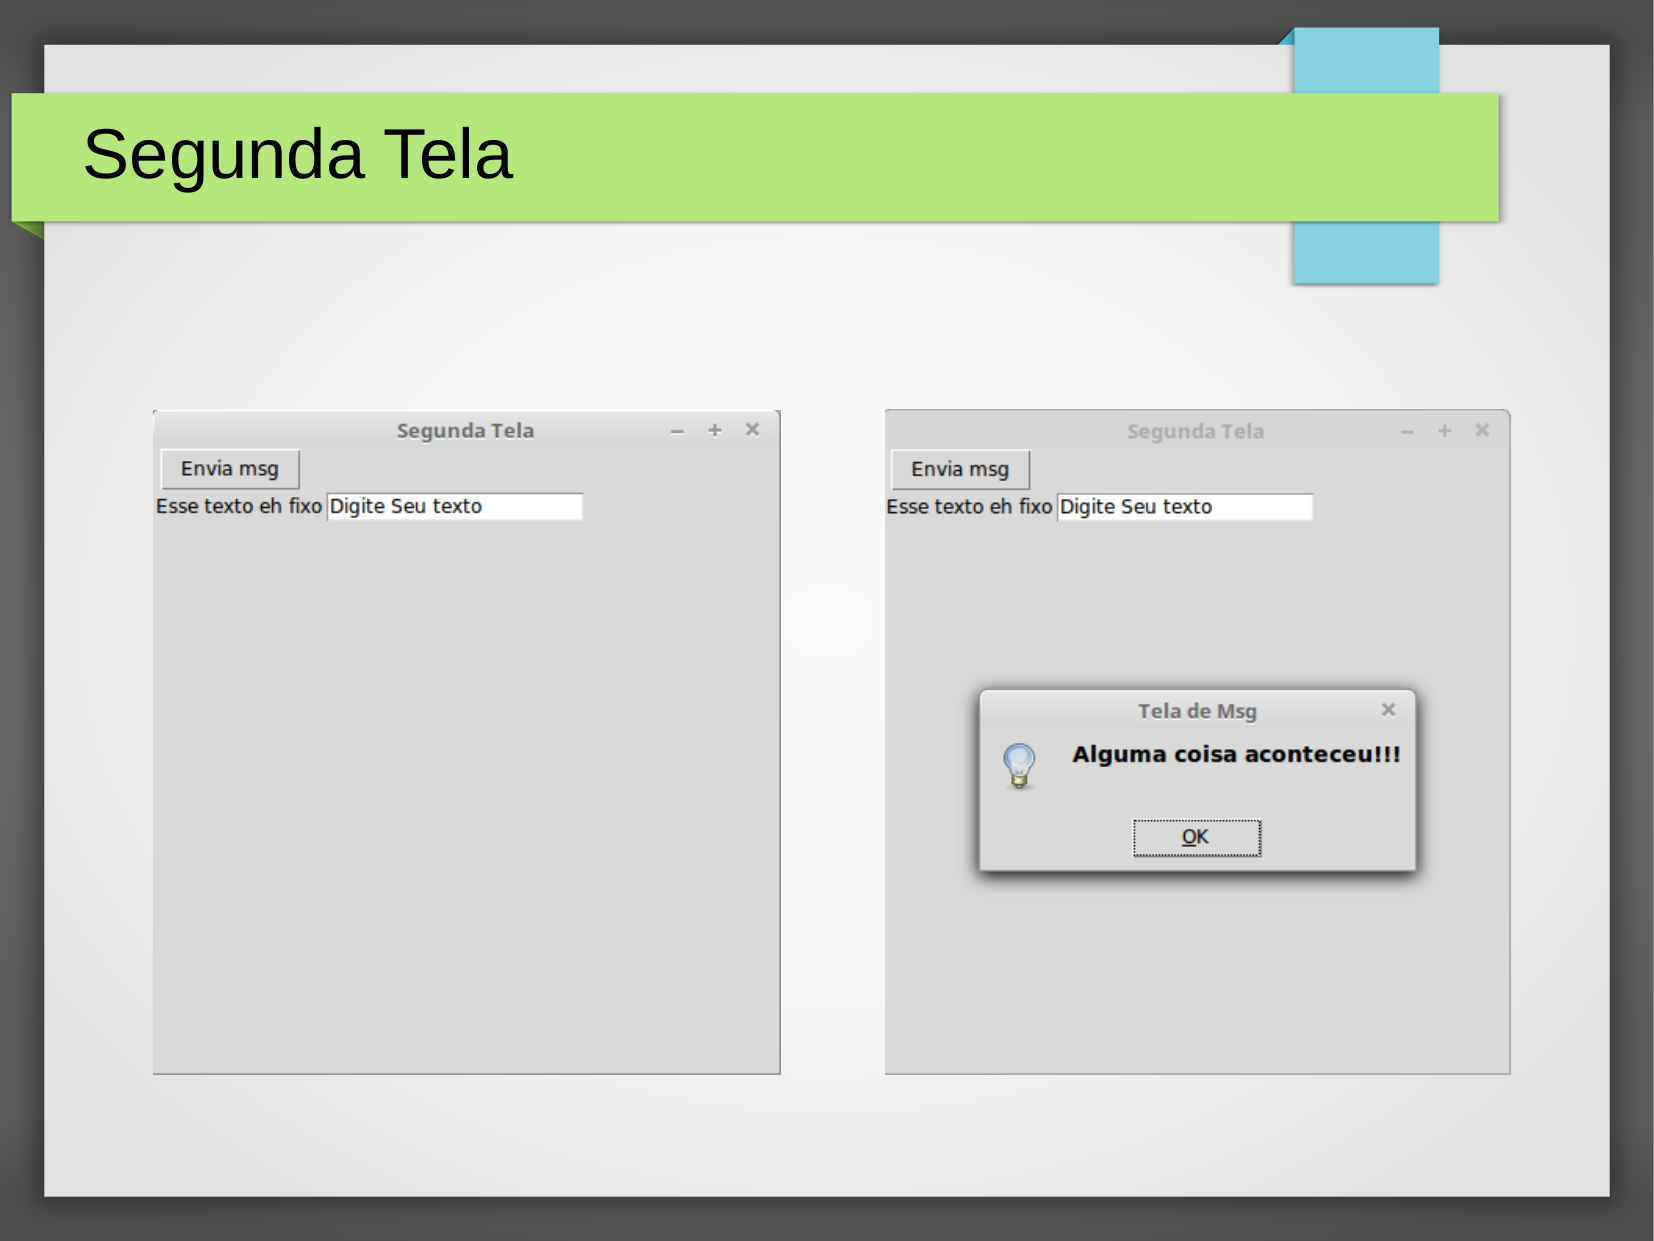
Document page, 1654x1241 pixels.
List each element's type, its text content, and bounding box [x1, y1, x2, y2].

title Segunda Tela [82, 94, 1264, 213]
picture [0, 0, 1654, 1241]
